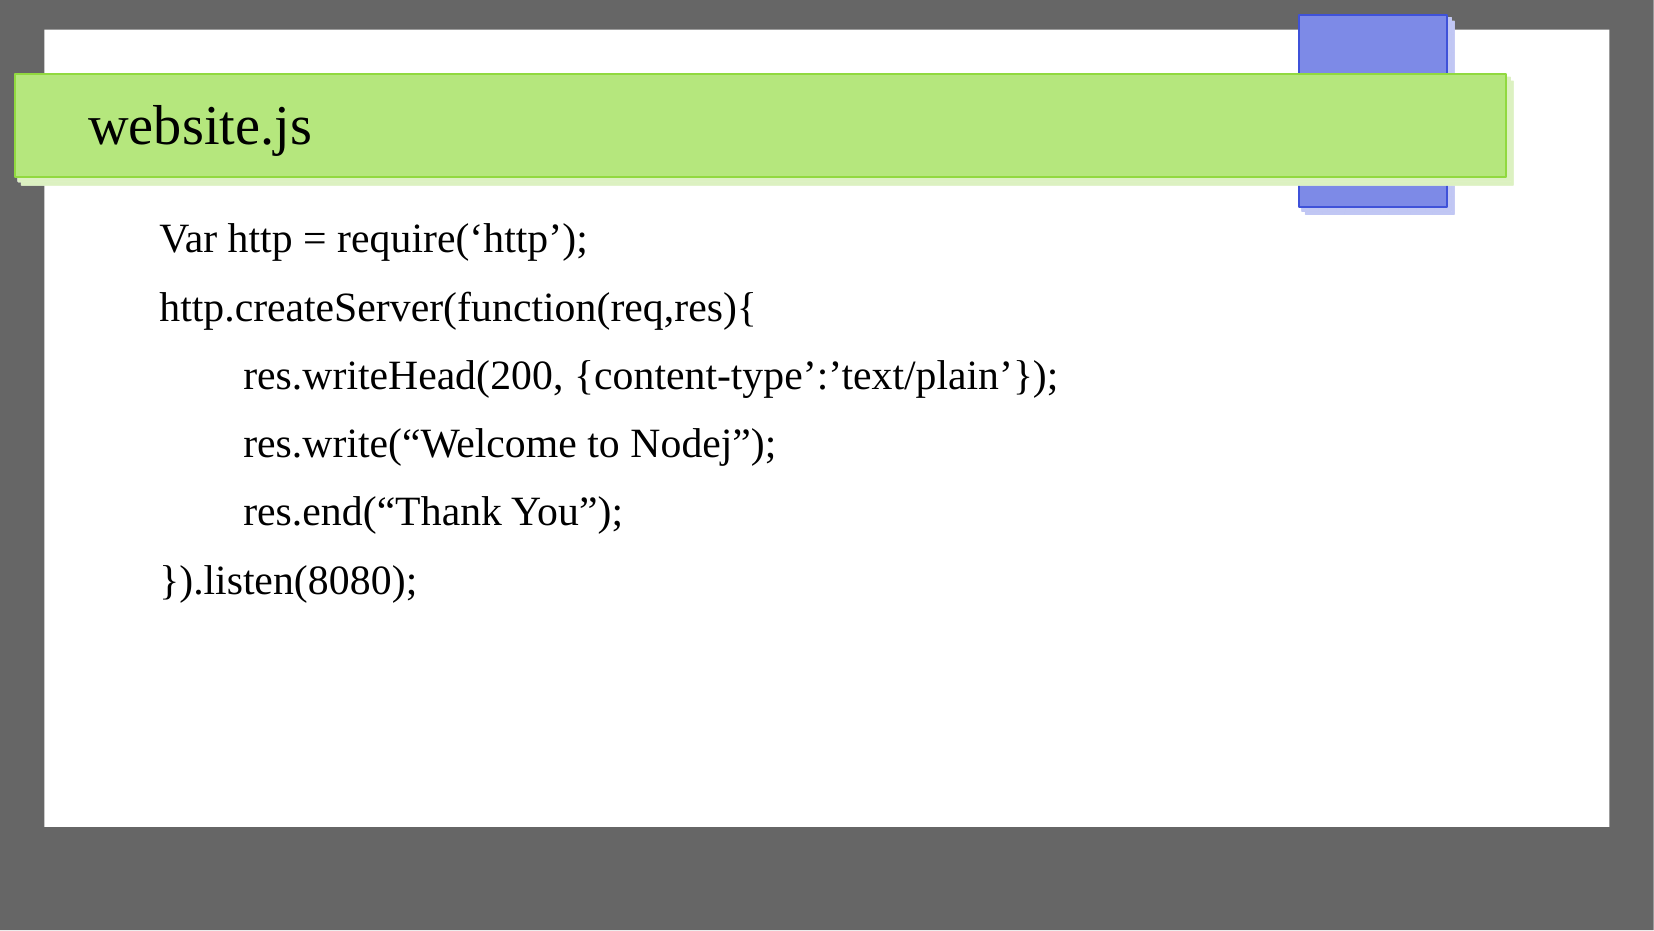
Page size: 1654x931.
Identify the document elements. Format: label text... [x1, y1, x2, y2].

title website.js [88, 73, 1506, 178]
list Var http = require(‘http’); http.createServer(function(req,res){ res.writeHead(200, {content-type’:’text/plain’}); res.write(“Welcome to Nodej”); res.end(“Thank You”); }).listen(8080); [88, 215, 1565, 807]
